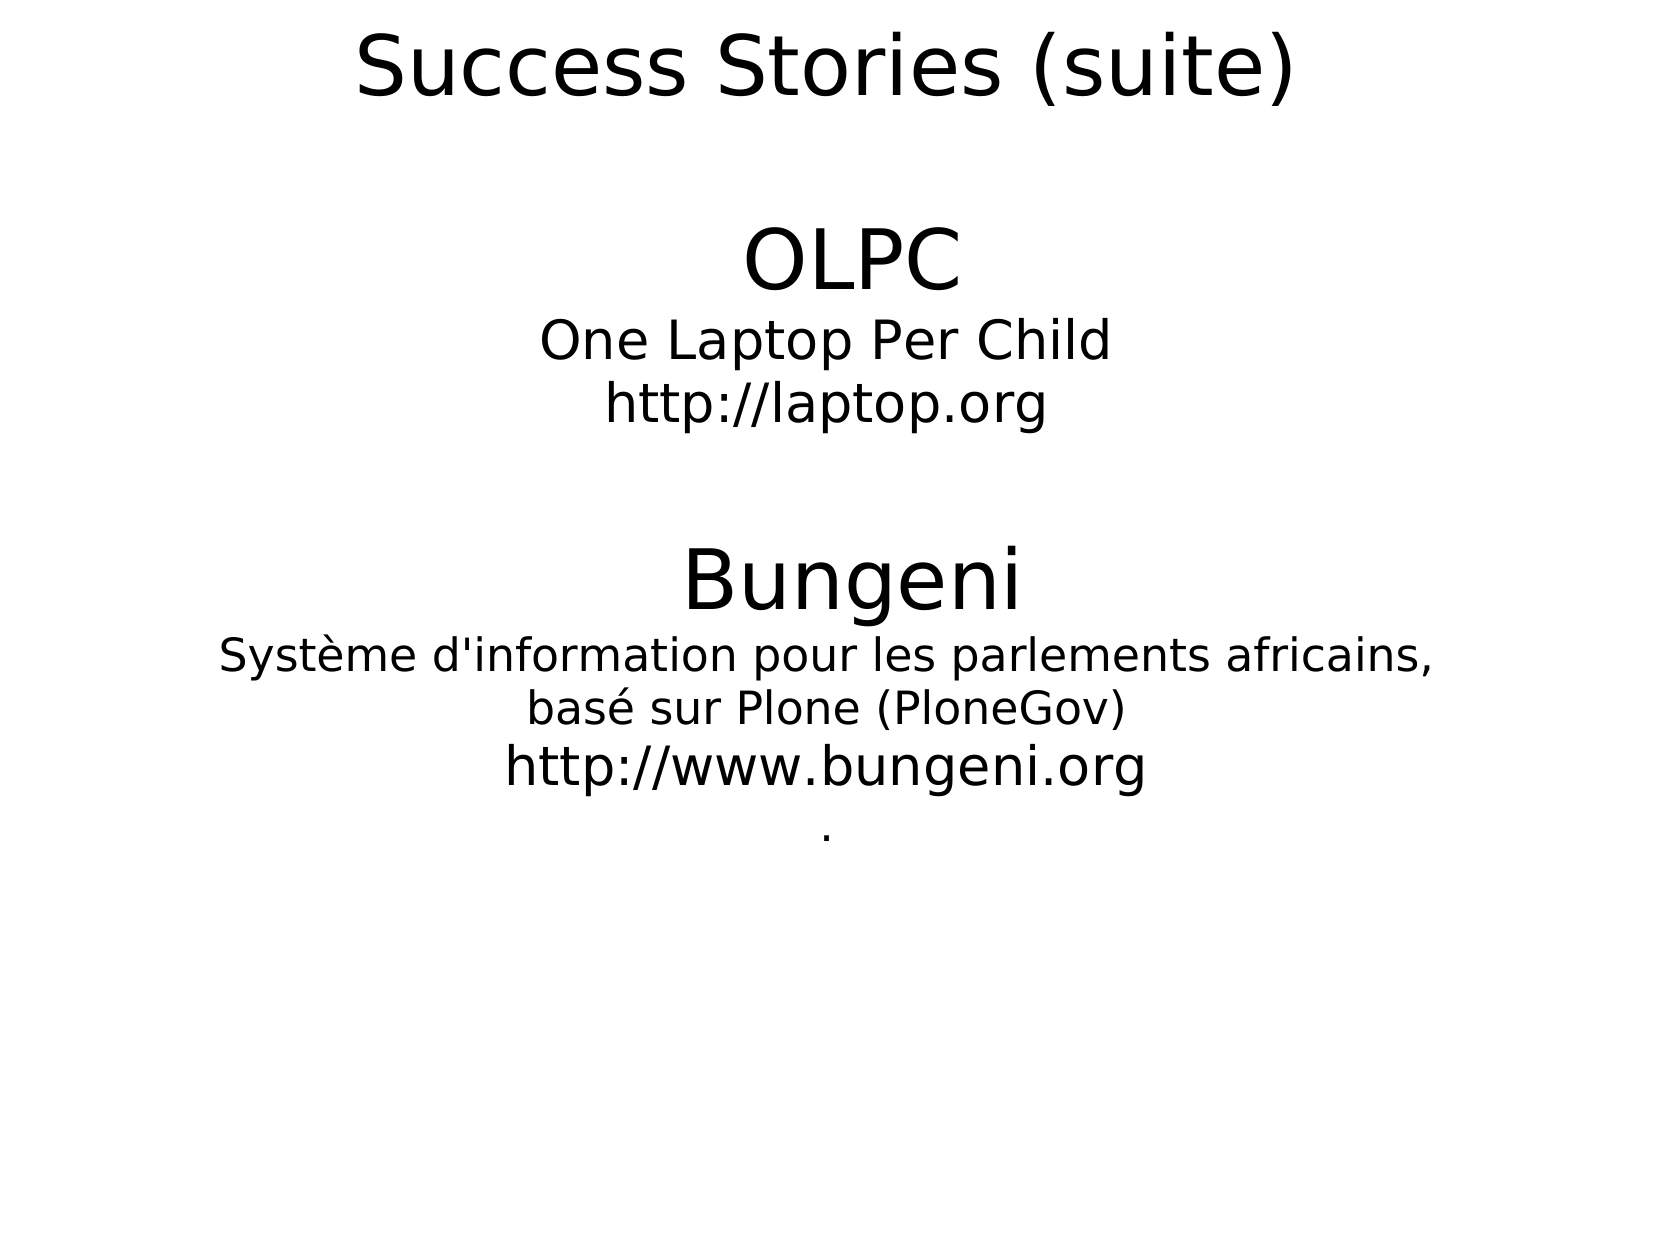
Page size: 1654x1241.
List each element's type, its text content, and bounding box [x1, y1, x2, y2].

text_box Success Stories (suite) OLPC One Laptop Per Child http://laptop.org Bungeni Système d'information pour les parlements africains, basé sur Plone (PloneGov) http://www.bungeni.org . [0, 10, 1654, 1241]
